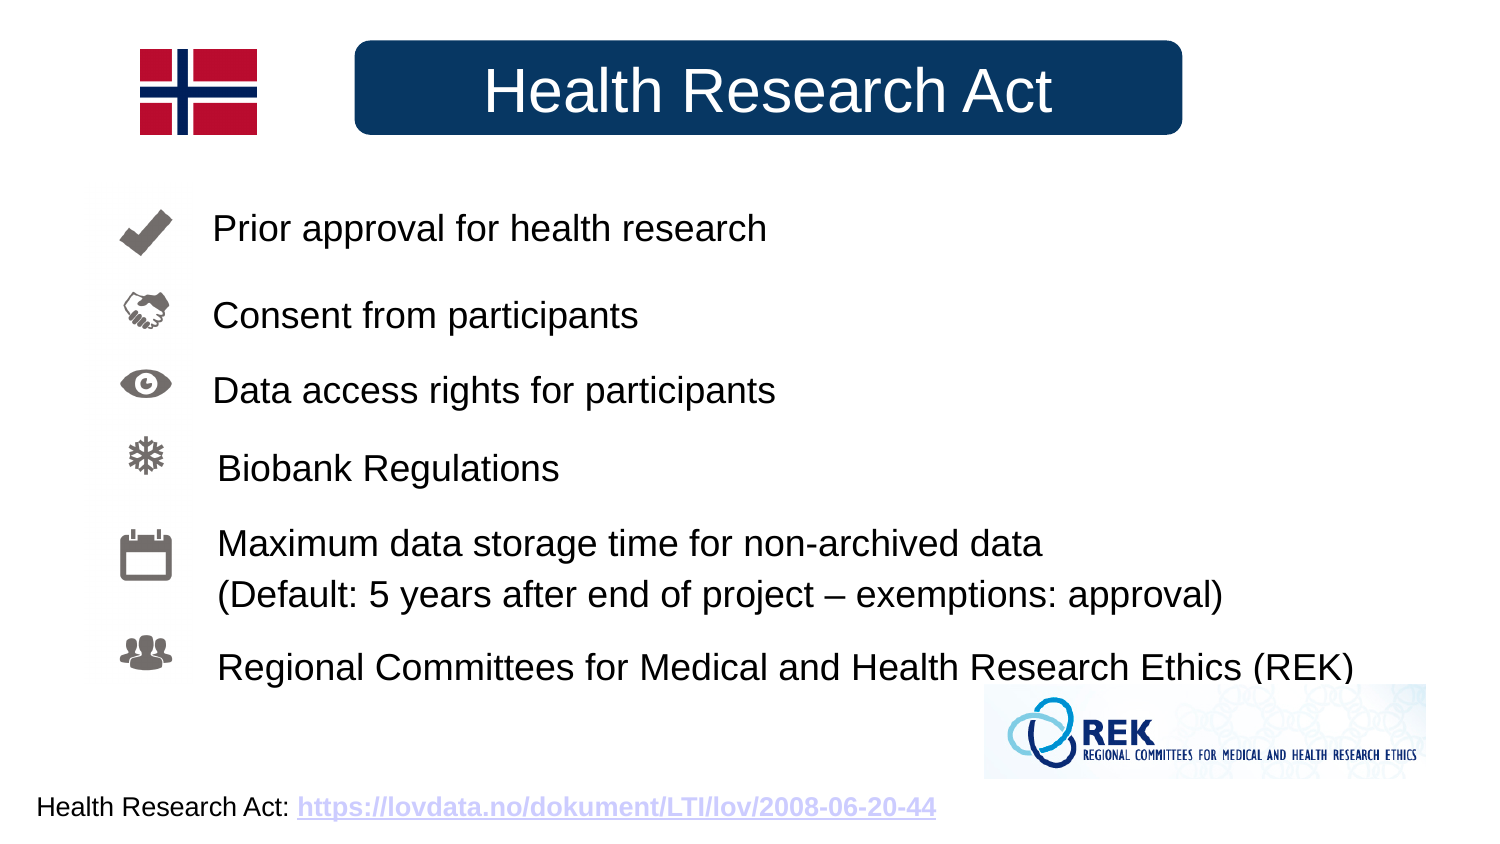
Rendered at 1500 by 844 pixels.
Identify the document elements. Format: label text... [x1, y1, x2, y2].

text_box Health Research Act [354, 40, 1183, 135]
text_box Health Research Act: https://lovdata.no/dokument/LTI/lov/2008-06-20-44 [21, 769, 1309, 838]
text_box Prior approval for health research [193, 182, 1467, 270]
text_box Biobank Regulations [193, 422, 1471, 497]
text_box Data access rights for participants [193, 345, 1467, 422]
text_box Regional Committees for Medical and Health Research Ethics (REK) [142, 622, 1471, 717]
picture [84, 182, 193, 684]
text_box Consent from participants [193, 270, 1467, 345]
text_box Maximum data storage time for non-archived data (Default: 5 years after end of project – exemptions: approval) [193, 497, 1471, 592]
picture [984, 684, 1426, 780]
picture [140, 49, 257, 135]
